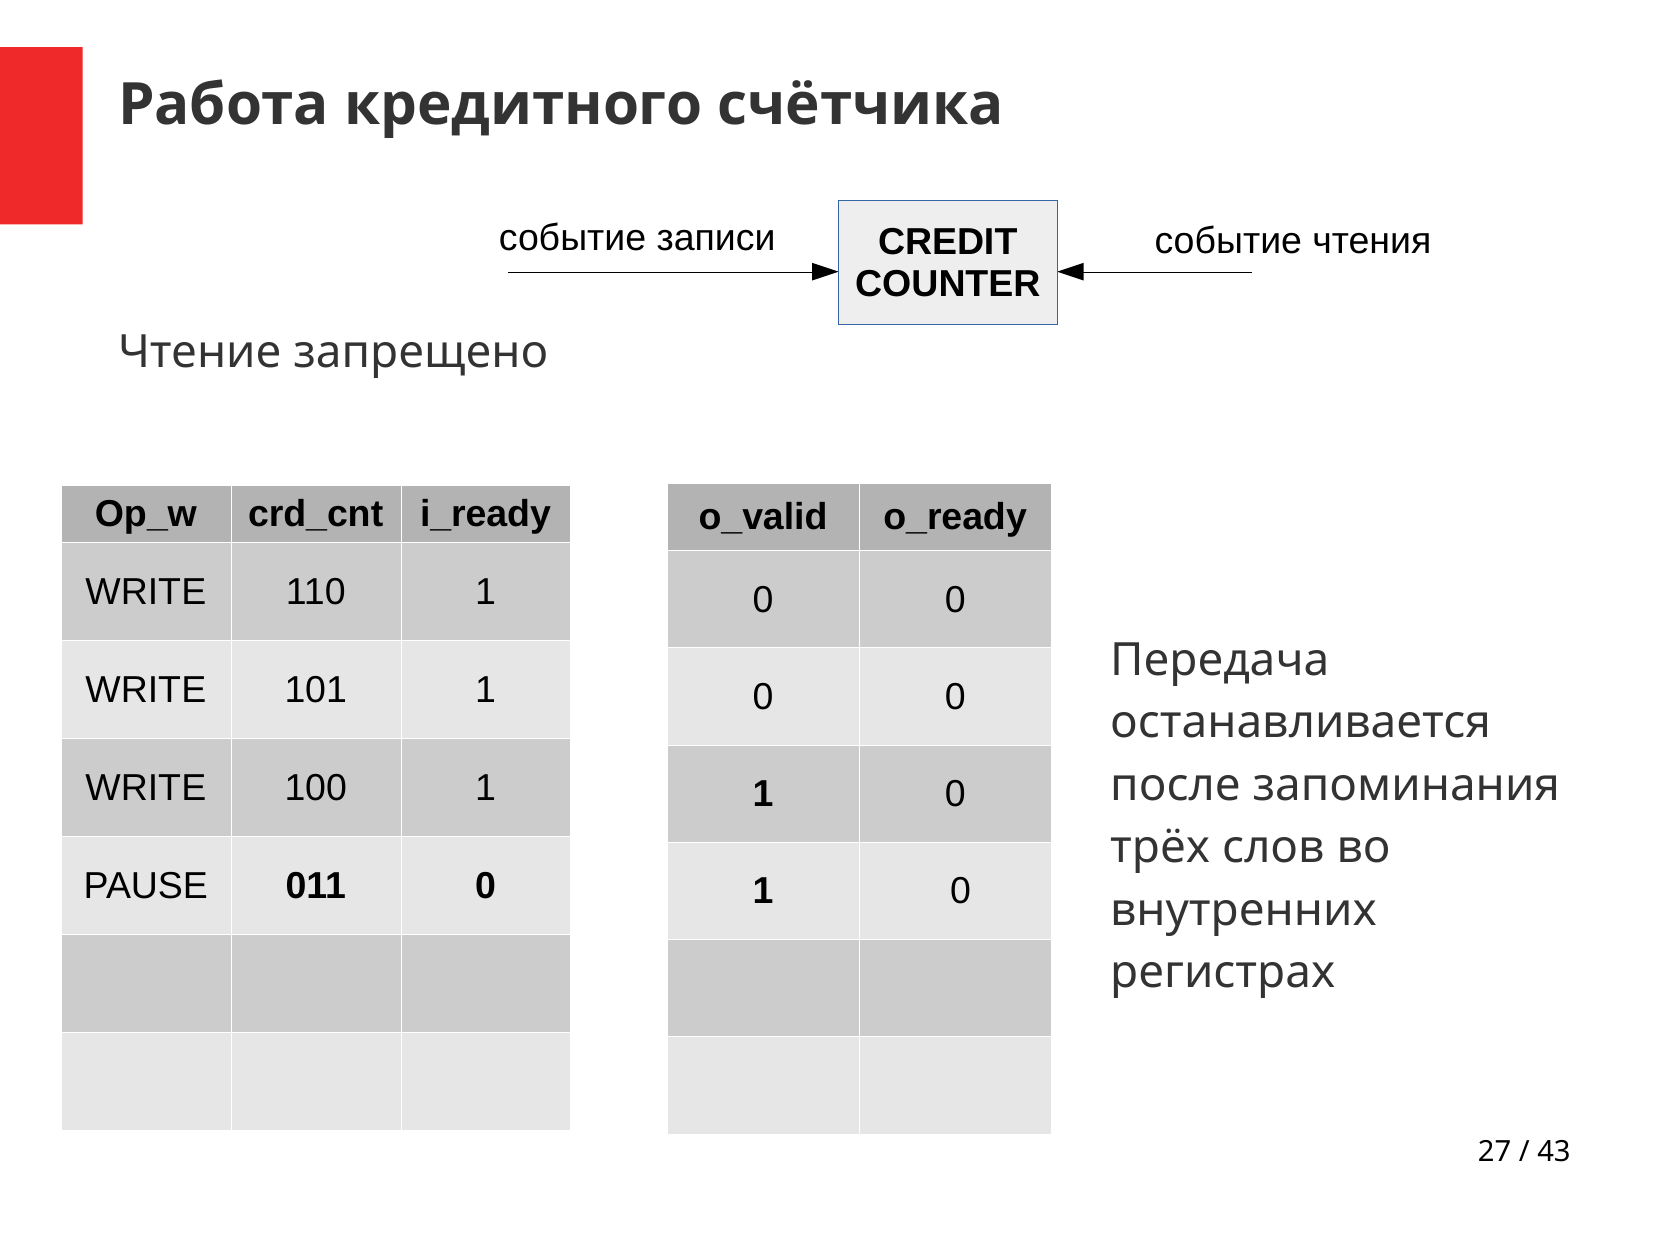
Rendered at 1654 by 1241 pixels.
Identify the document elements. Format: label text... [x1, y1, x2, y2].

list Передача останавливается после запоминания трёх слов во внутренних регистрах [1039, 625, 1607, 1063]
table_cell 1 [402, 641, 570, 738]
text_box событие записи [484, 209, 804, 266]
table_cell [402, 935, 570, 1032]
table_cell [860, 1037, 1051, 1134]
table_cell 011 [232, 837, 401, 934]
table_cell WRITE [62, 641, 231, 738]
table_header Op_w [62, 486, 231, 542]
table_cell WRITE [62, 543, 231, 640]
table_header i_ready [402, 486, 570, 542]
table_cell [668, 940, 859, 1036]
list Чтение запрещено [47, 318, 851, 461]
table_cell 101 [232, 641, 401, 738]
table_cell 0 [668, 551, 859, 647]
table_cell PAUSE [62, 837, 231, 934]
table_cell 100 [232, 739, 401, 836]
title Работа кредитного счётчика [118, 22, 1571, 181]
table_cell 0 [860, 551, 1051, 647]
table_cell [232, 935, 401, 1032]
table_cell [62, 935, 231, 1032]
table_cell 0 [860, 648, 1039, 745]
text_box событие чтения [1139, 212, 1489, 284]
table_cell 0 [860, 843, 1039, 939]
table_cell [402, 1033, 570, 1130]
table_header o_ready [860, 484, 1051, 550]
table_cell [668, 1037, 859, 1134]
table_cell 1 [668, 843, 859, 939]
table_cell 0 [668, 648, 859, 745]
table_cell [860, 940, 1039, 1036]
table_cell 1 [402, 543, 570, 640]
table_header o_valid [668, 484, 859, 550]
text_box CREDIT COUNTER [838, 200, 1058, 325]
table_cell [232, 1033, 401, 1130]
table_header crd_cnt [232, 486, 401, 542]
table_cell 0 [860, 746, 1039, 842]
table_cell 1 [402, 739, 570, 836]
table_cell [62, 1033, 231, 1130]
table_cell 1 [668, 746, 859, 842]
table_cell WRITE [62, 739, 231, 836]
table_cell 110 [232, 543, 401, 640]
table_cell 0 [402, 837, 570, 934]
